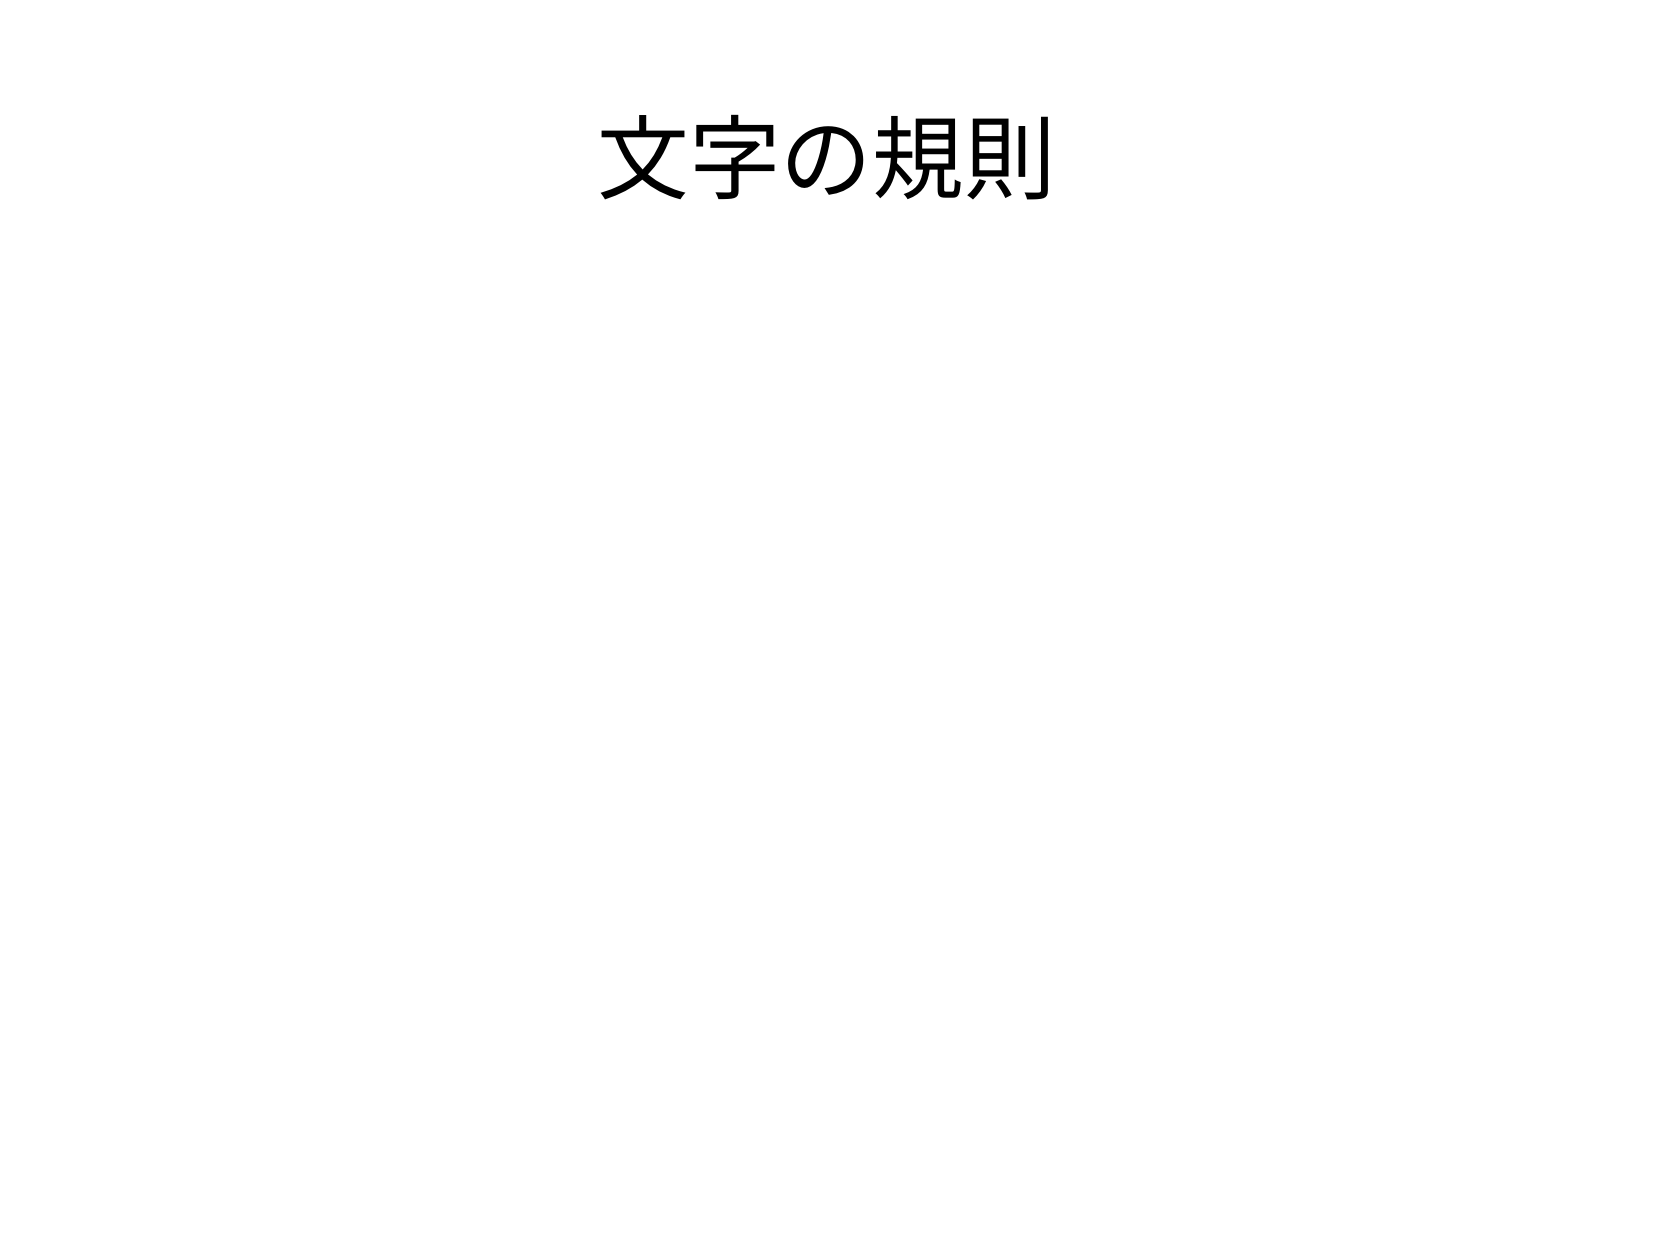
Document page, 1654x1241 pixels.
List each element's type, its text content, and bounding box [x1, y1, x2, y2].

title 文字の規則 [82, 49, 1571, 257]
